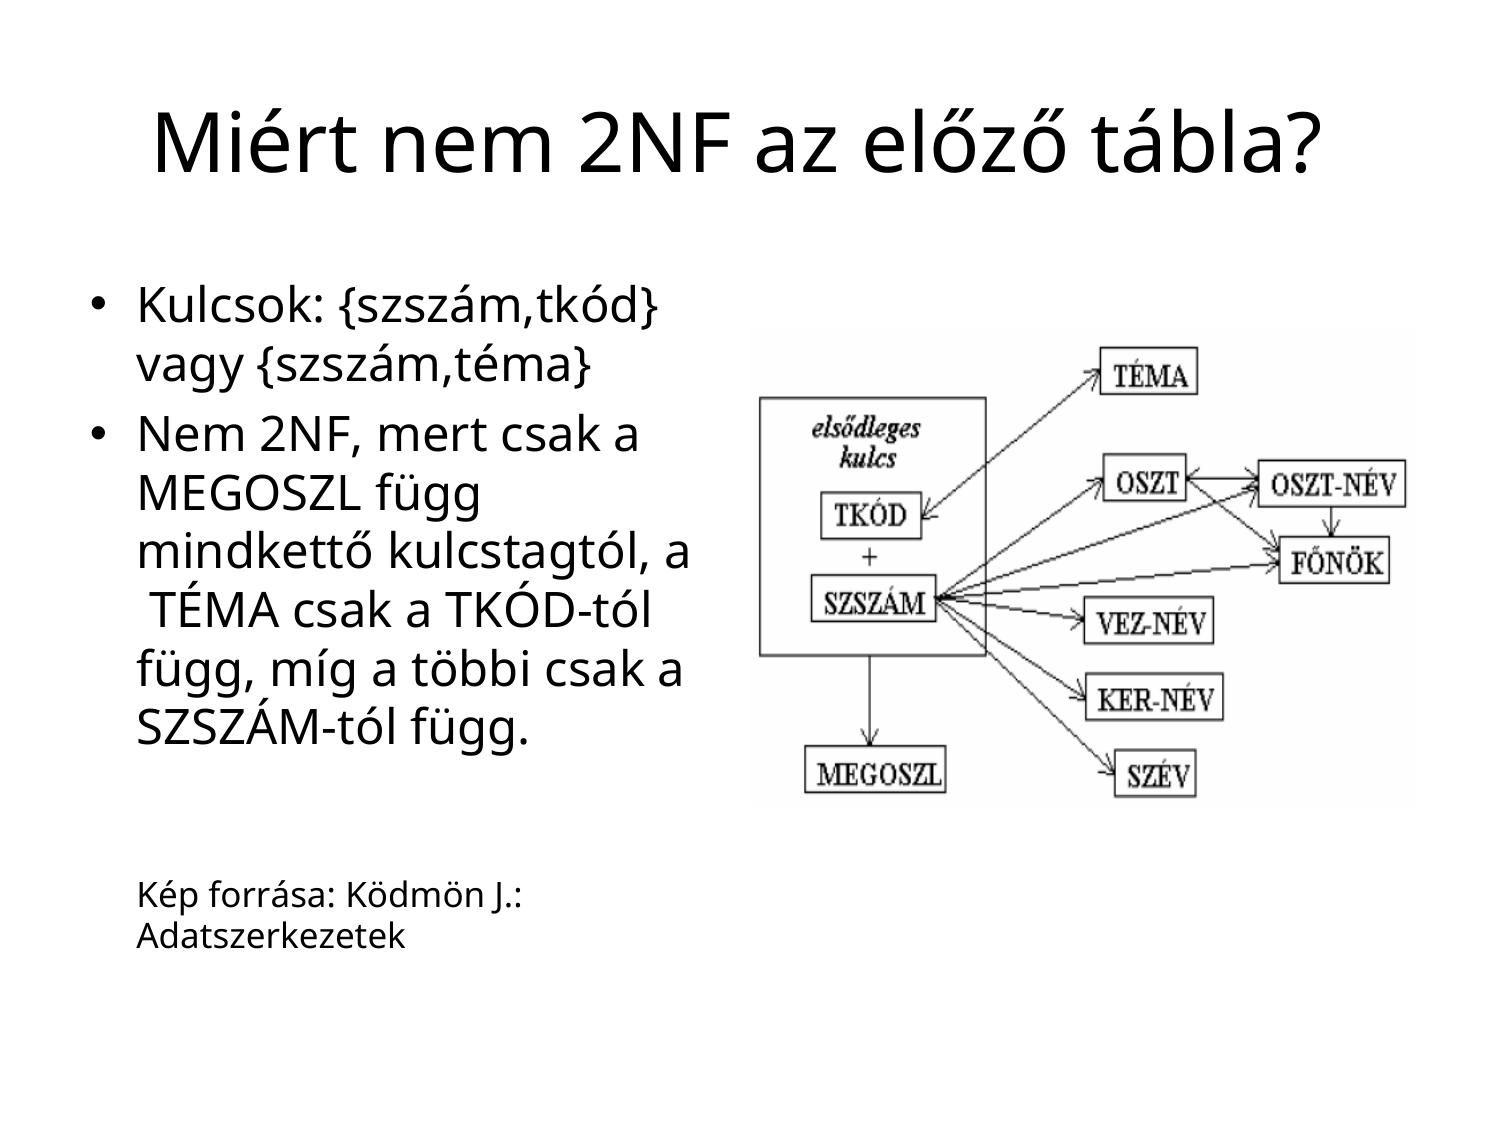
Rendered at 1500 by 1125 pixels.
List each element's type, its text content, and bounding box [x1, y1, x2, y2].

picture [702, 314, 1426, 820]
list Kulcsok: {szszám,tkód} vagy {szszám,téma} Nem 2NF, mert csak a MEGOSZL függ mindkettő kulcstagtól, a TÉMA csak a TKÓD-tól függ, míg a többi csak a SZSZÁM-tól függ. Kép forrása: Ködmön J.: Adatszerkezetek [75, 265, 709, 1005]
title Miért nem 2NF az előző tábla? [75, 45, 1426, 233]
